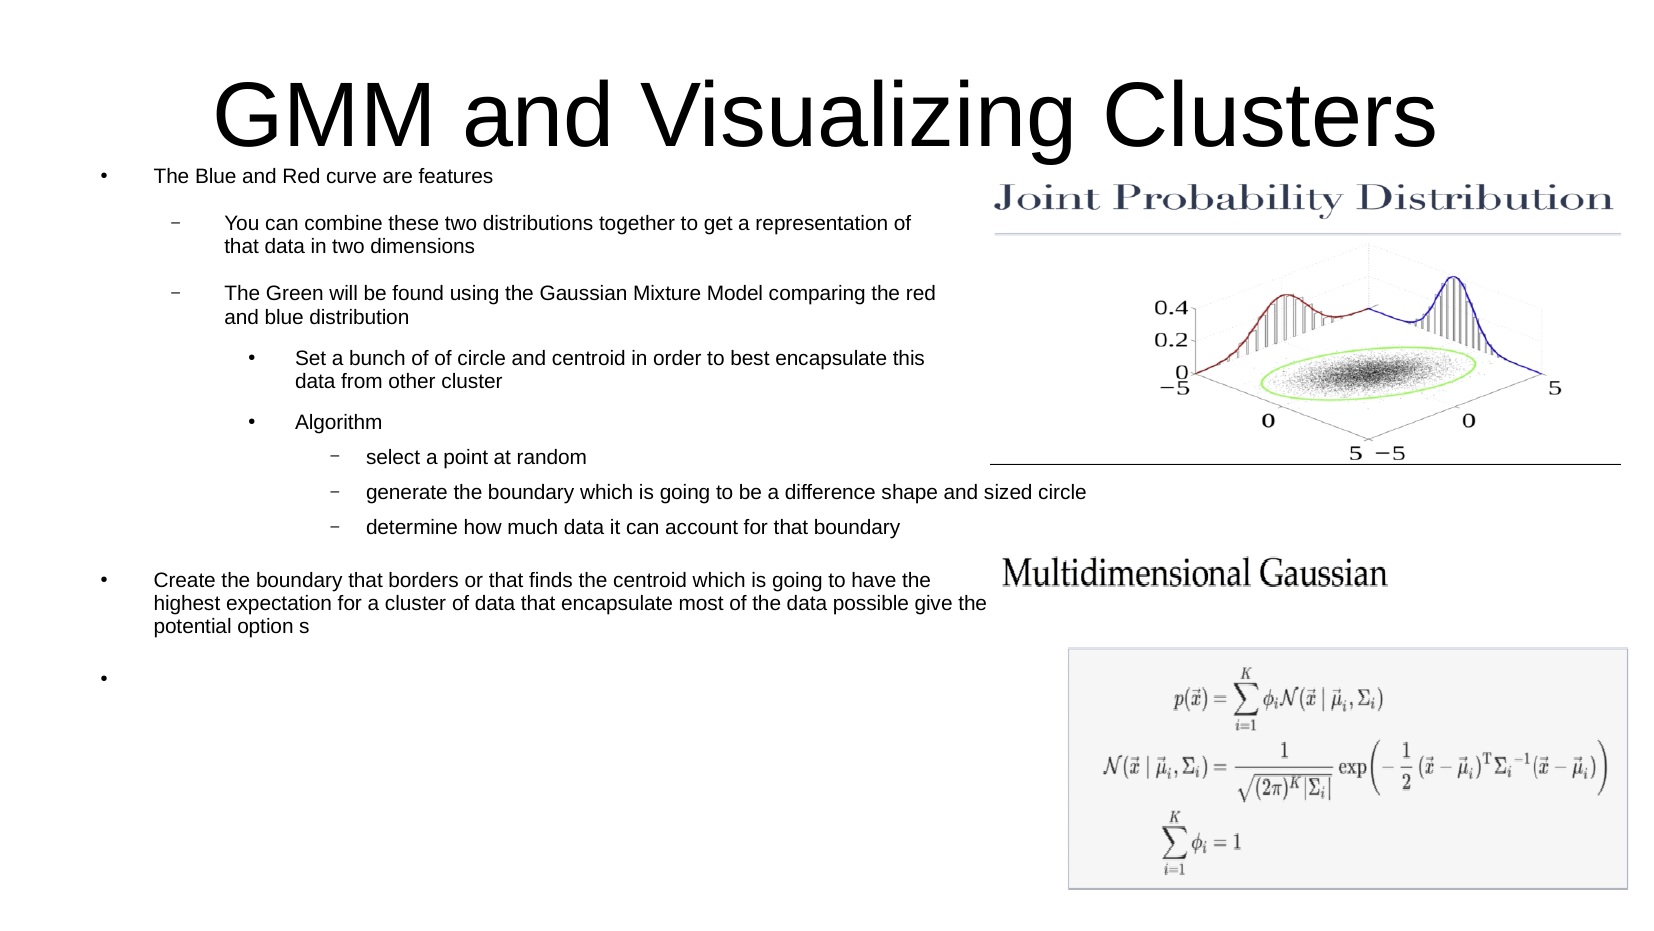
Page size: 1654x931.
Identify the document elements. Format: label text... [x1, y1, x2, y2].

picture [990, 179, 1621, 466]
picture [990, 543, 1645, 916]
title GMM and Visualizing Clusters [82, 37, 1571, 165]
list The Blue and Red curve are features You can combine these two distributions together to get a representation of that data in two dimensions The Green will be found using the Gaussian Mixture Model comparing the red and blue distribution Set a bunch of of circle and centroid in order to best encapsulate this data from other cluster Algorithm select a point at random generate the boundary which is going to be a difference shape and sized circle determine how much data it can account for that boundary Create the boundary that borders or that finds the centroid which is going to have the highest expectation for a cluster of data that encapsulate most of the data possible give the potential option s [82, 165, 1621, 916]
